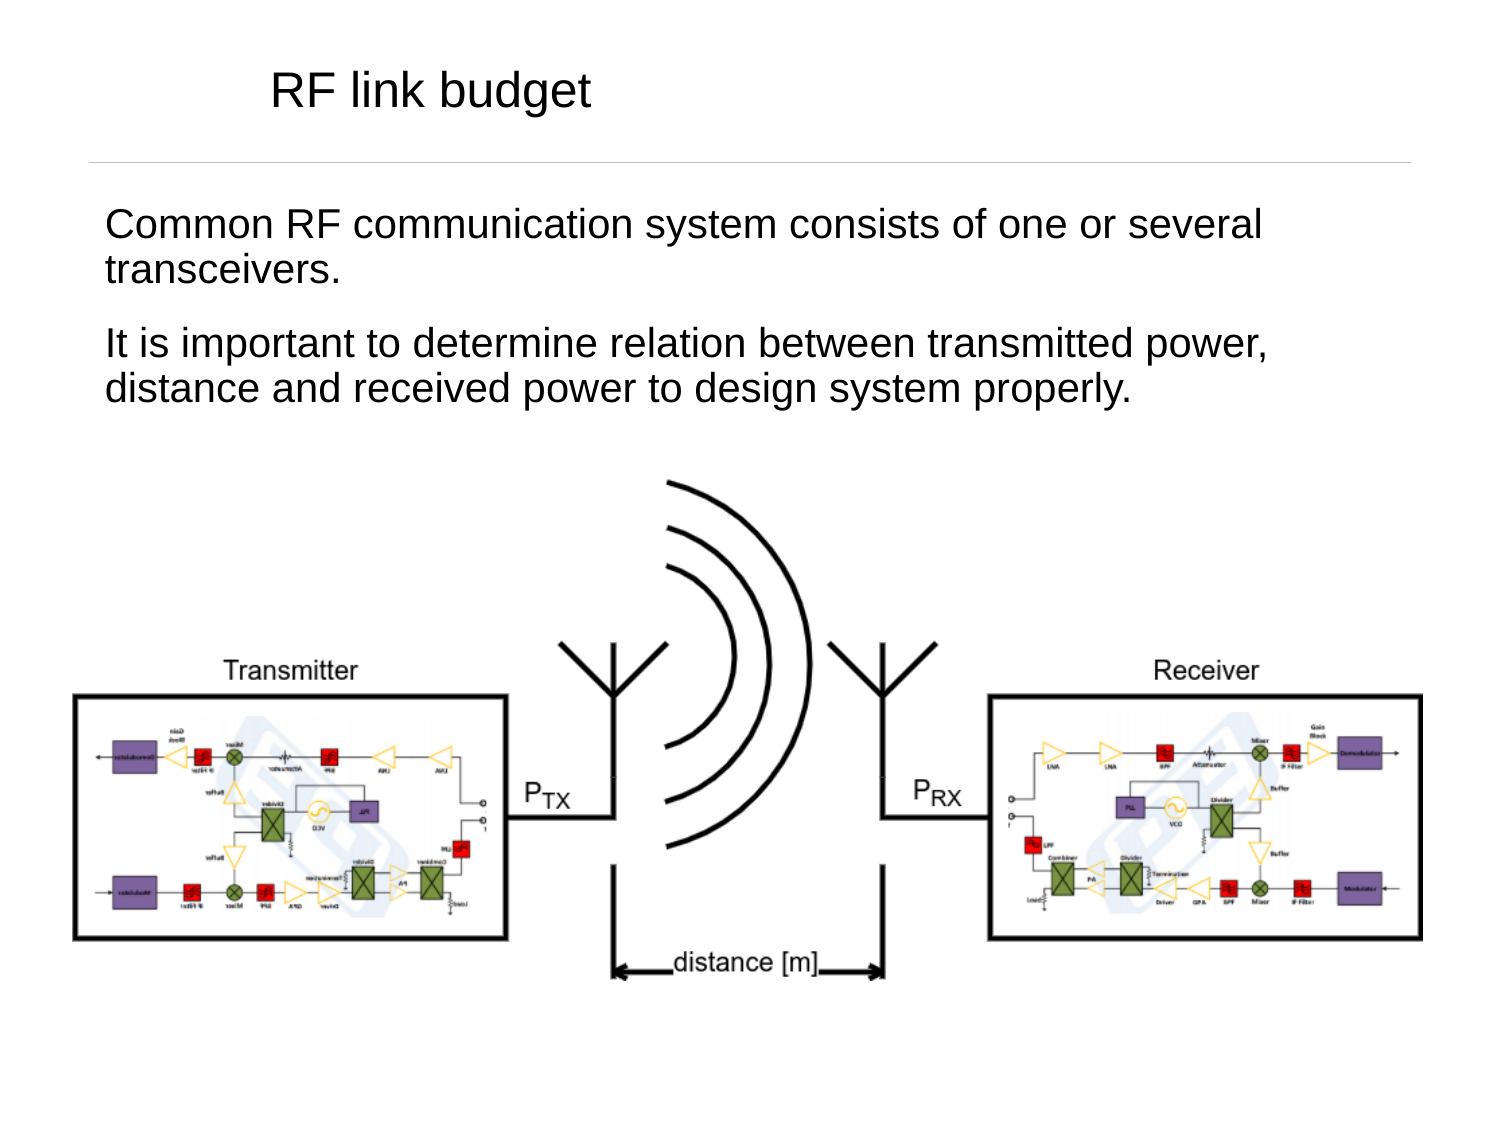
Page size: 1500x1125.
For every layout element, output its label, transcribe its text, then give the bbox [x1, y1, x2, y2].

text_box RF link budget [254, 31, 1347, 150]
picture [72, 473, 1423, 981]
list Common RF communication system consists of one or several transceivers. It is important to determine relation between transmitted power, distance and received power to design system properly. [90, 195, 1441, 465]
